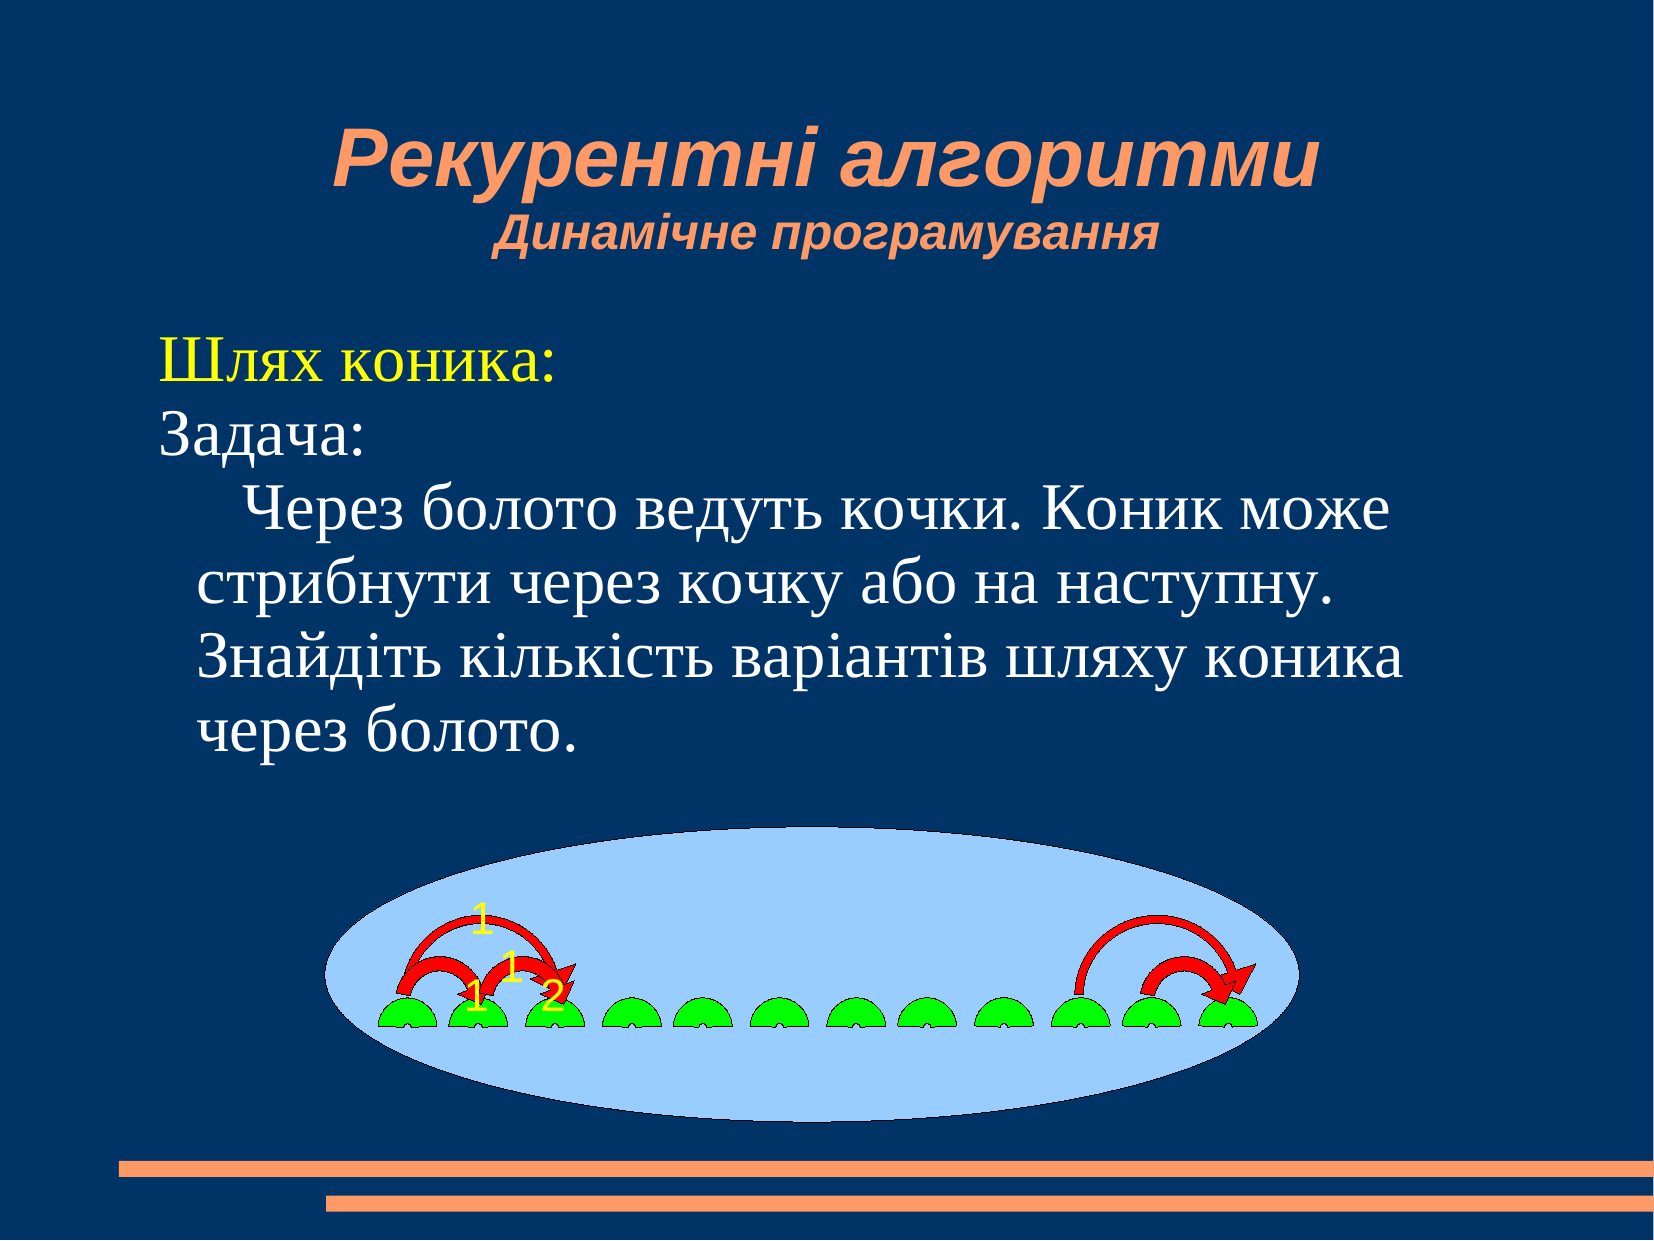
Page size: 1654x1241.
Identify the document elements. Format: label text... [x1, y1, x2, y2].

text_box 1 [448, 962, 504, 1029]
text_box 2 [525, 962, 581, 1029]
list Шлях коника: Задача: Через болото ведуть кочки. Коник може стрибнути через кочку або на наступну. Знайдіть кількість варіантів шляху коника через болото. [121, 322, 1561, 1132]
text_box [324, 826, 1300, 1123]
title Рекурентні алгоритми Динамічне програмування [121, 46, 1534, 325]
text_box 1 [484, 933, 540, 1000]
text_box 1 [454, 885, 510, 952]
